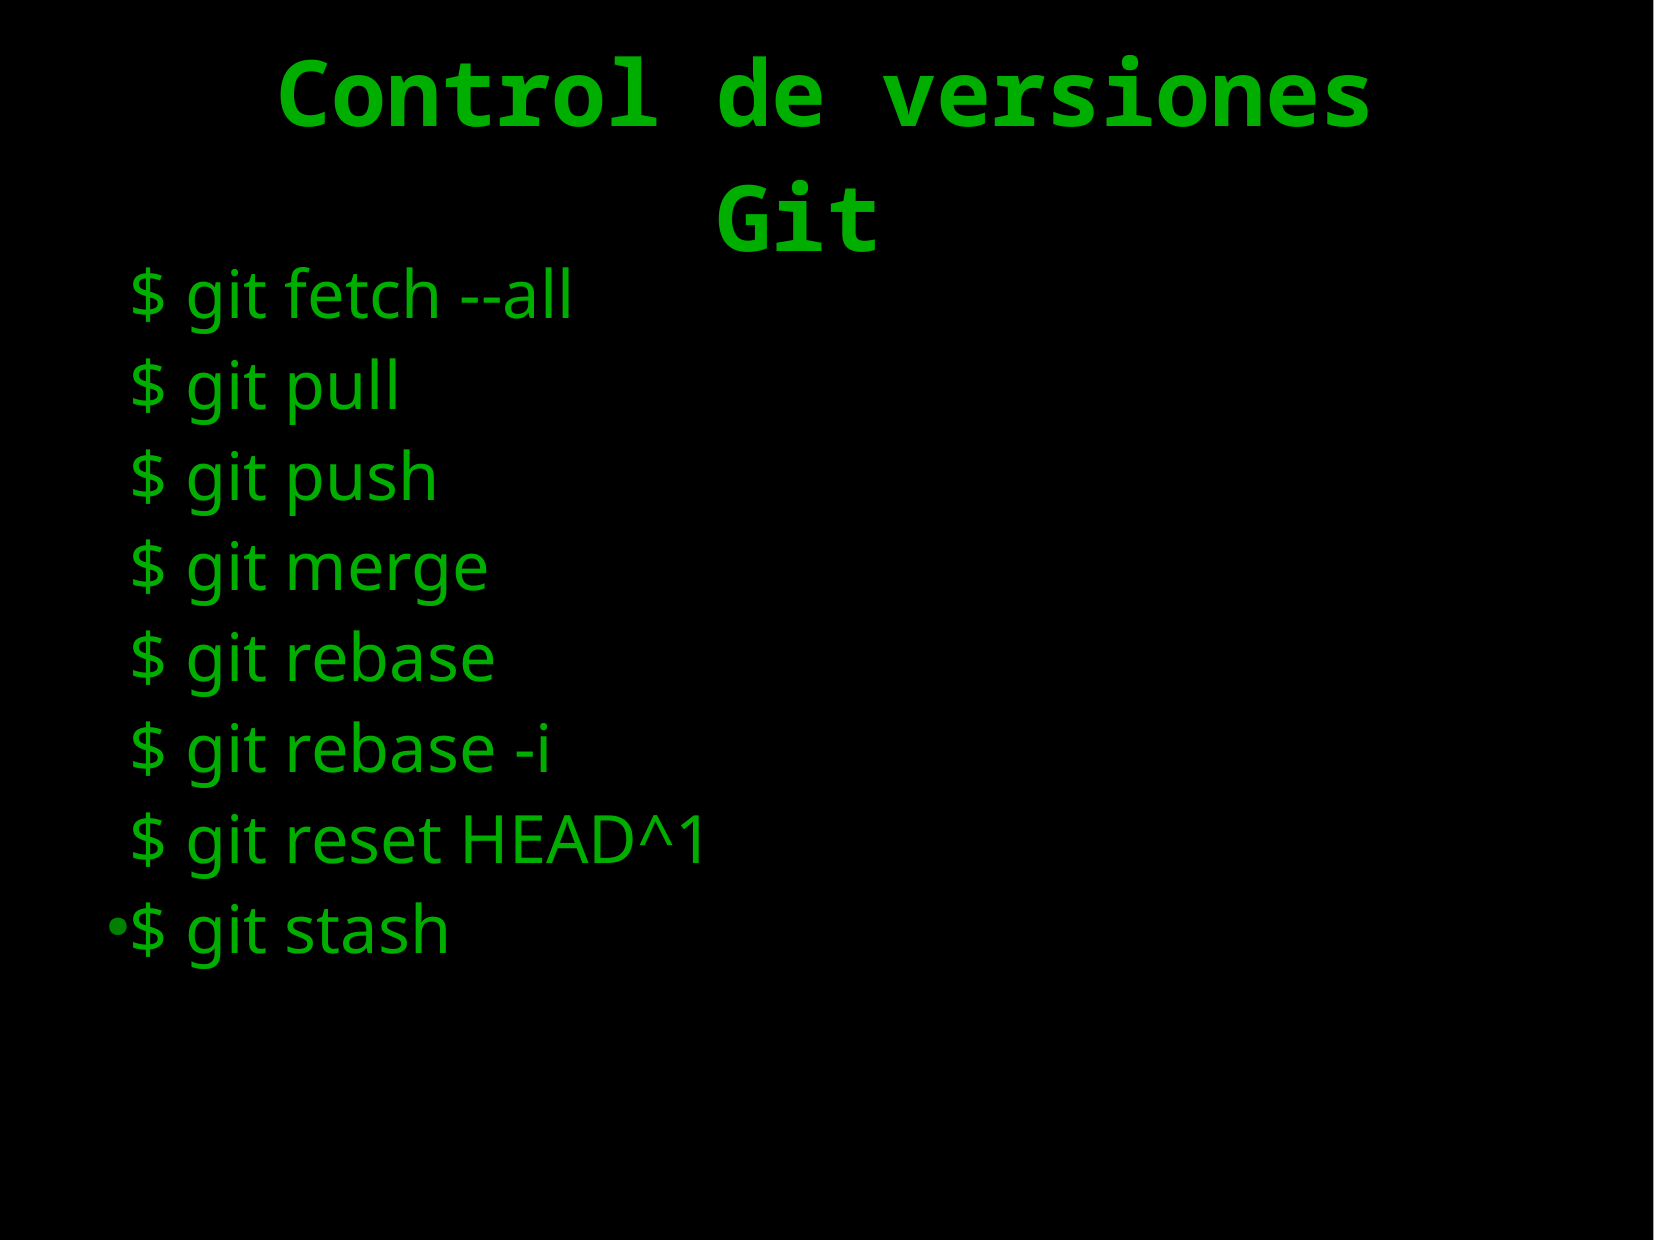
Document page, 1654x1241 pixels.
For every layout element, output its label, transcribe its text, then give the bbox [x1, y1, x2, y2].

text_box $ git fetch --all $ git pull $ git push $ git merge $ git rebase $ git rebase -i $ git reset HEAD^1 $ git stash [106, 151, 1595, 1160]
title Control de versiones Git [82, 43, 1571, 263]
